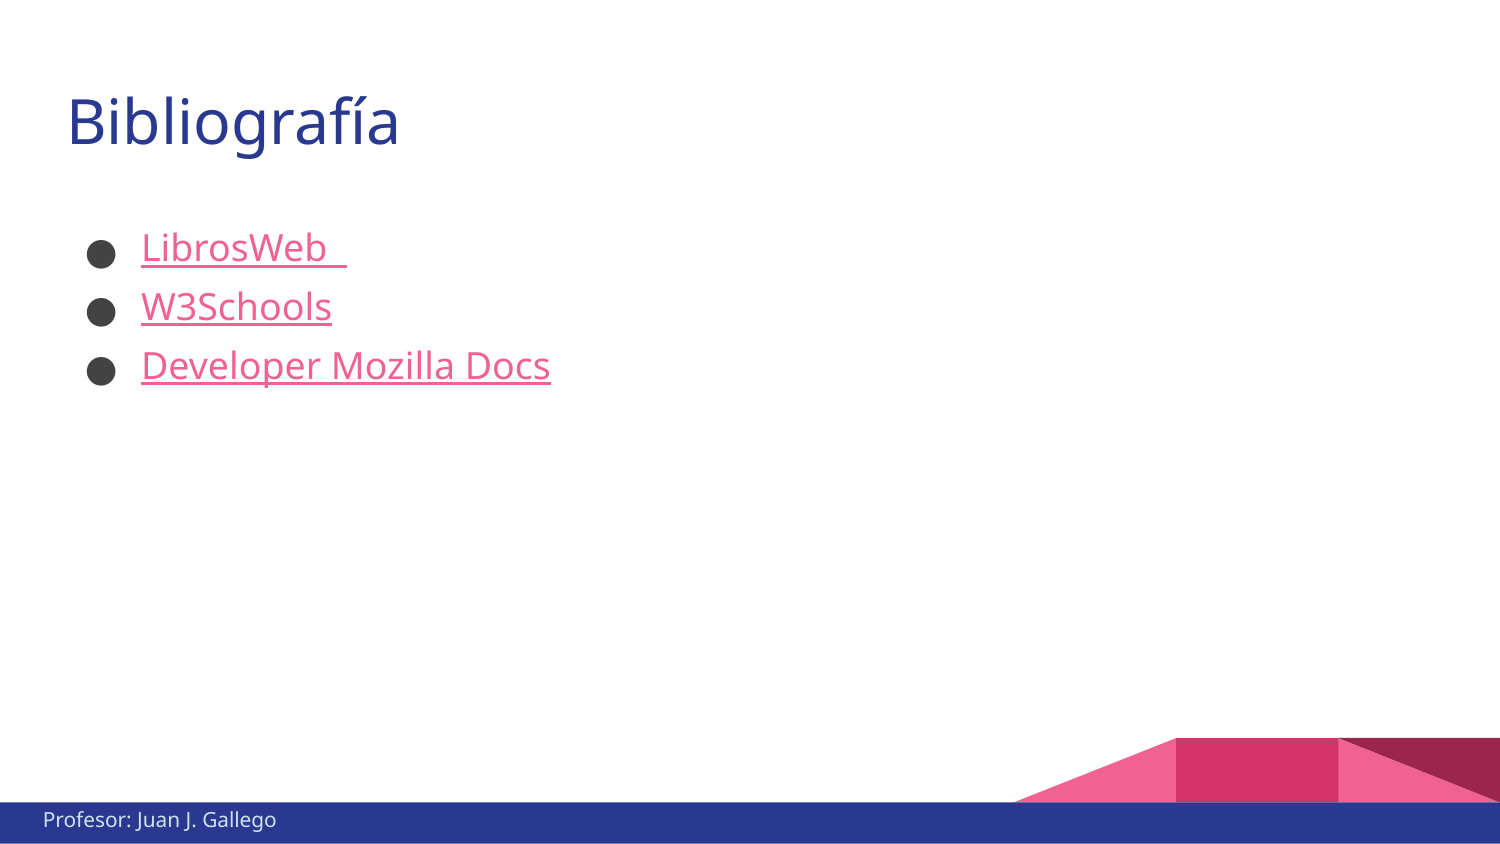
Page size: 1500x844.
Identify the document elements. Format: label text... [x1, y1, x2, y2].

title Bibliografía [51, 67, 1449, 167]
list LibrosWeb W3Schools Developer Mozilla Docs [51, 201, 1449, 750]
